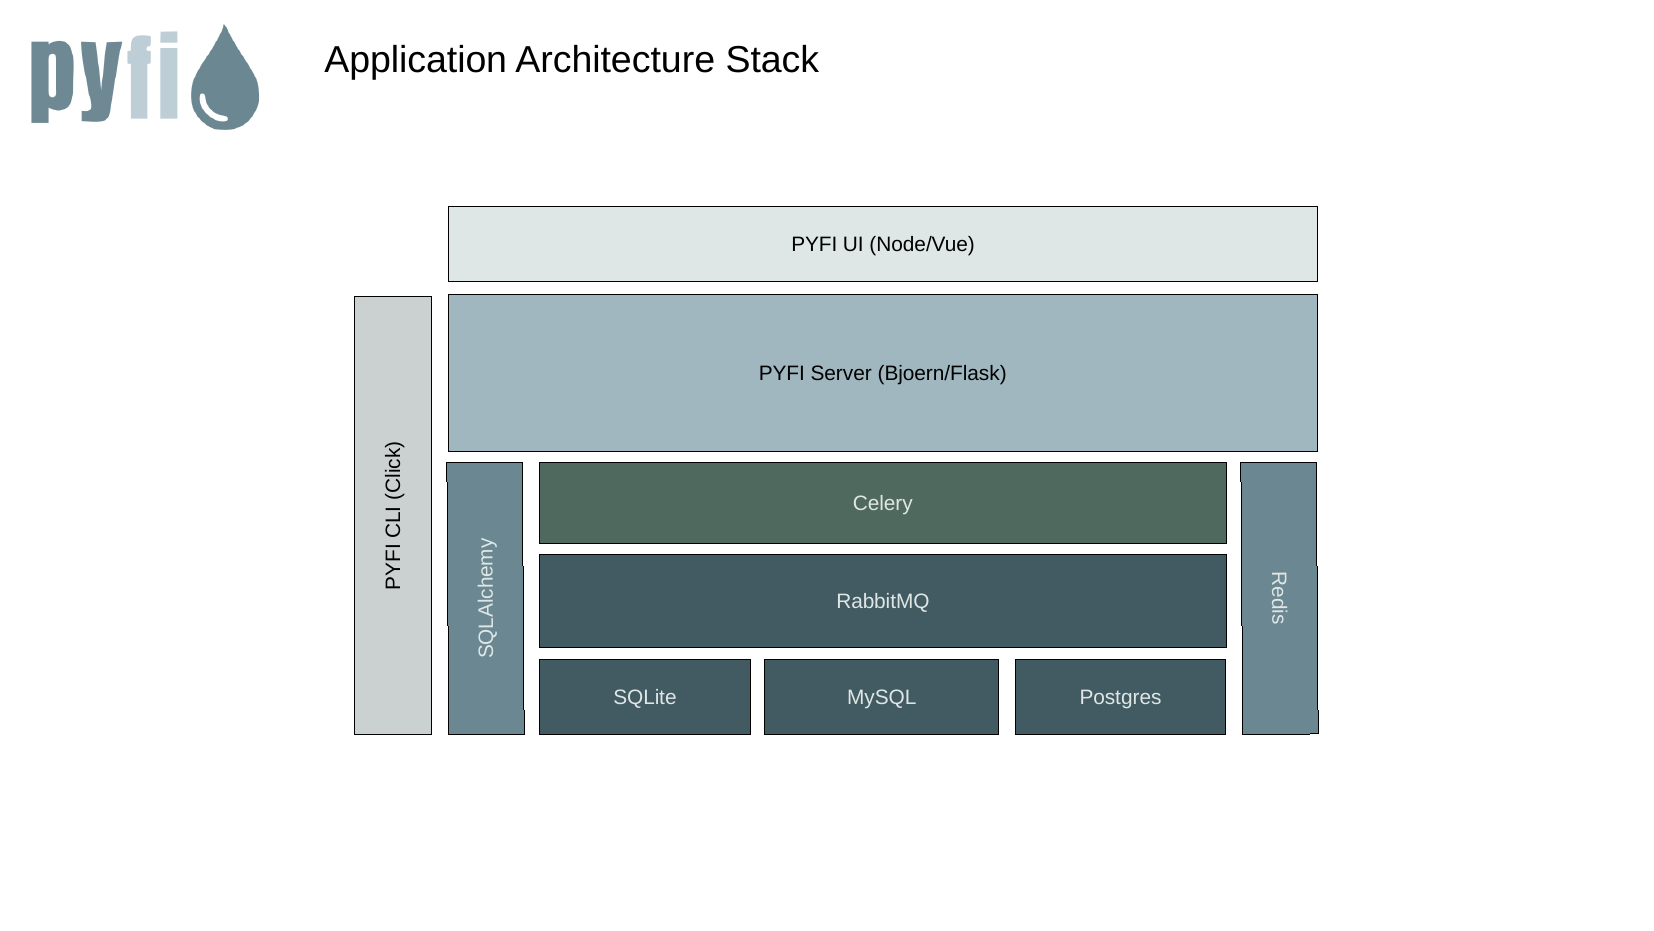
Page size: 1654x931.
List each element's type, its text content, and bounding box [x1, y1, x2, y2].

text_box PYFI Server (Bjoern/Flask) [448, 294, 1318, 452]
text_box MySQL [764, 659, 999, 735]
text_box Celery [539, 462, 1227, 544]
text_box PYFI UI (Node/Vue) [448, 206, 1318, 282]
text_box Application Architecture Stack [309, 31, 1313, 89]
text_box Redis [1240, 462, 1319, 735]
text_box PYFI CLI (Click) [354, 296, 432, 735]
picture [24, 17, 260, 133]
text_box SQLAlchemy [446, 462, 525, 735]
text_box RabbitMQ [539, 554, 1227, 648]
text_box Postgres [1015, 659, 1226, 735]
text_box SQLite [539, 659, 751, 735]
